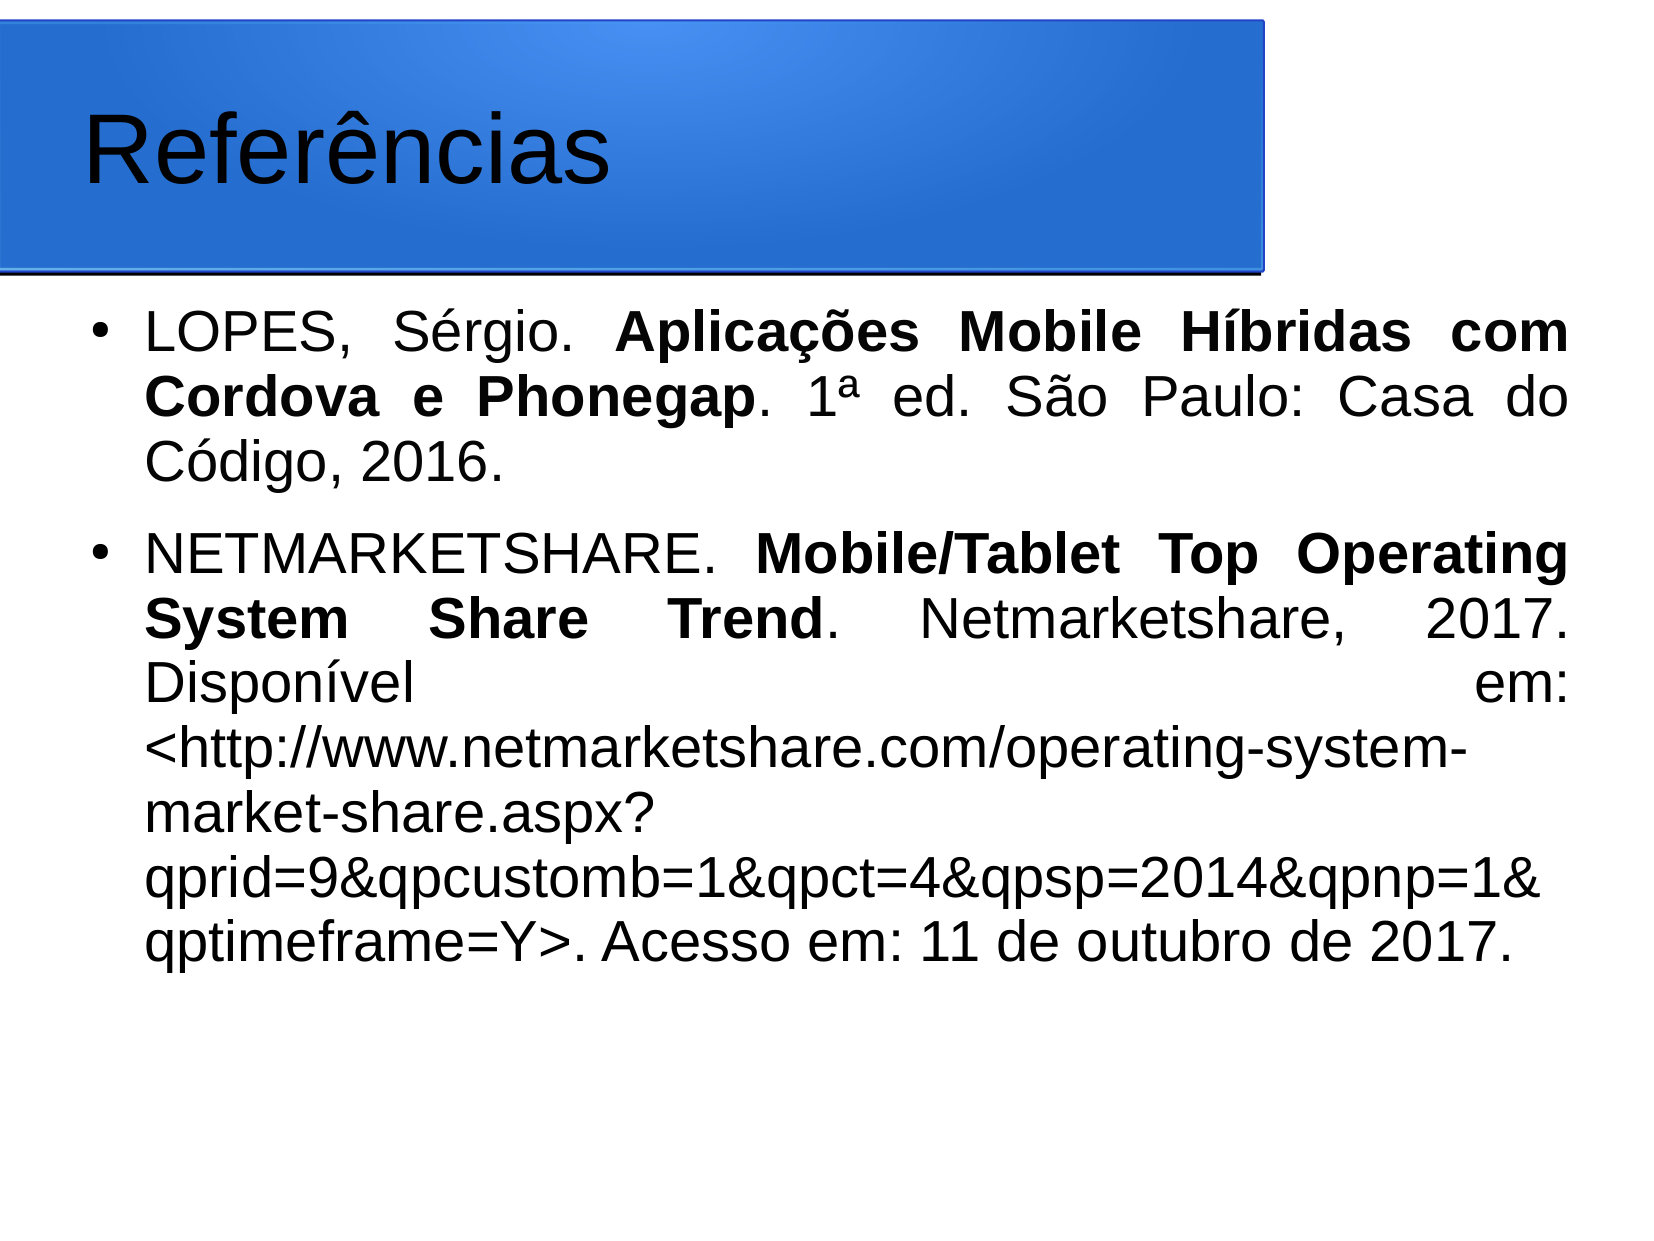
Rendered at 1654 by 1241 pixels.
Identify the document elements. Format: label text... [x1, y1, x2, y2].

title Referências [82, 47, 1235, 252]
list LOPES, Sérgio. Aplicações Mobile Híbridas com Cordova e Phonegap. 1ª ed. São Paulo: Casa do Código, 2016. NETMARKETSHARE. Mobile/Tablet Top Operating System Share Trend. Netmarketshare, 2017. Disponível em: <http://www.netmarketshare.com/operating-system-market-share.aspx?qprid=9&qpcustomb=1&qpct=4&qpsp=2014&qpnp=1&qptimeframe=Y>. Acesso em: 11 de outubro de 2017. [82, 299, 1571, 1019]
